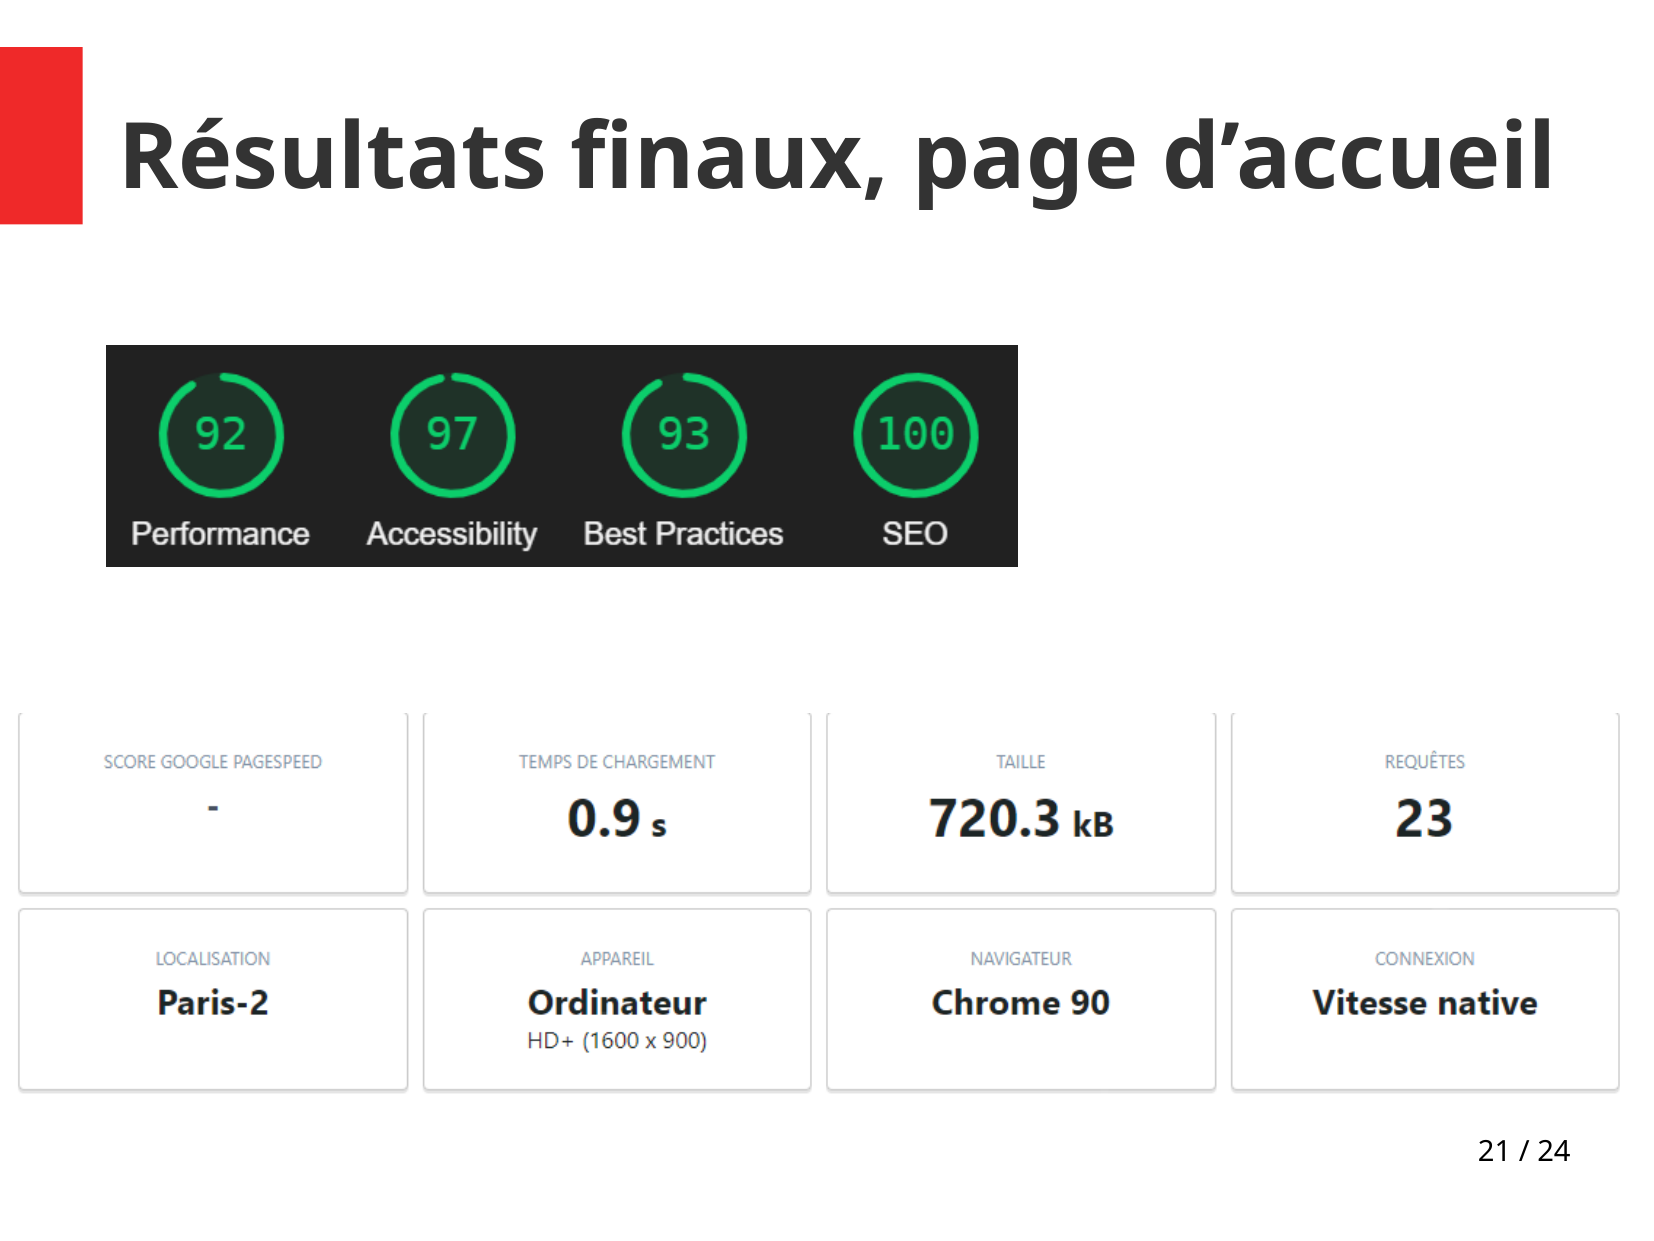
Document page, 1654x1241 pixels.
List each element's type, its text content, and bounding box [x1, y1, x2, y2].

title Résultats finaux, page d’accueil [118, 27, 1571, 278]
picture [106, 345, 1018, 567]
picture [0, 713, 1652, 1133]
